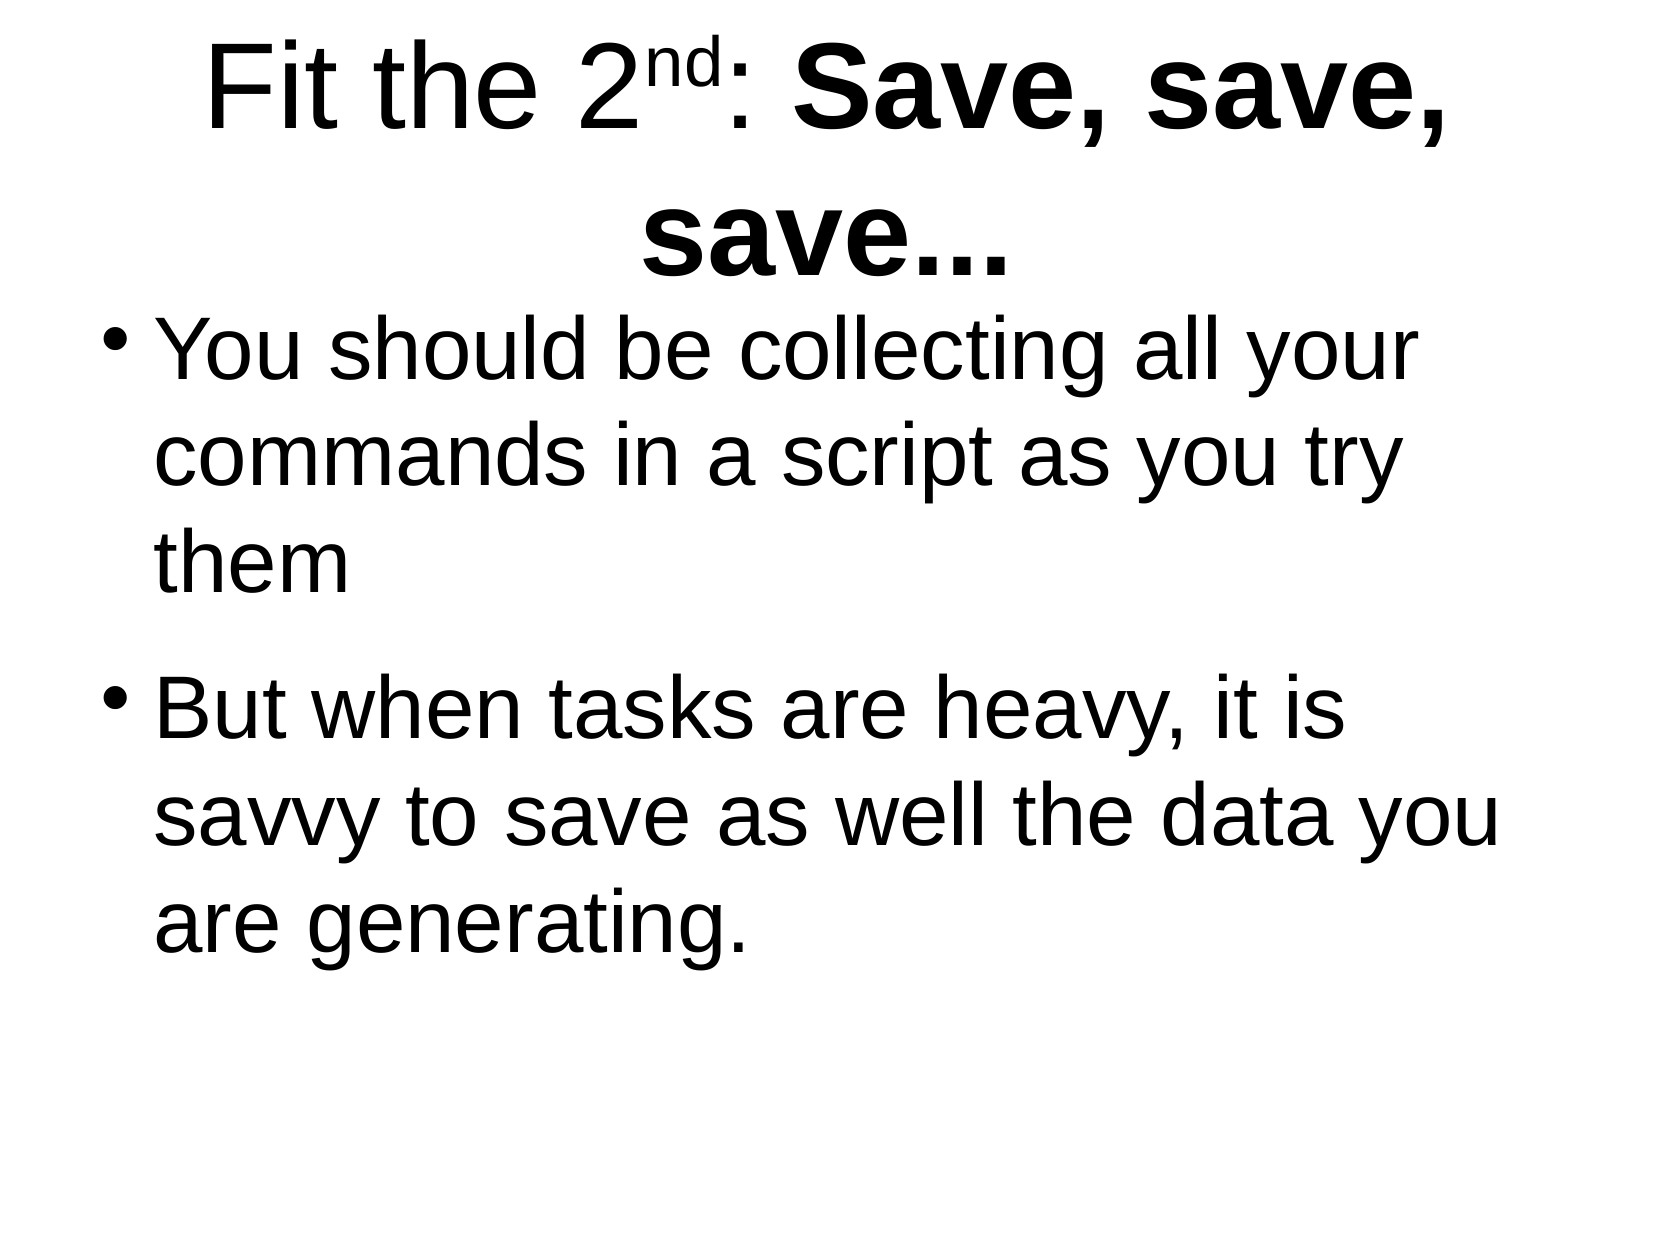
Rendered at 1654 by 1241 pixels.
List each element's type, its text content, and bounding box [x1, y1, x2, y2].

text_box You should be collecting all your commands in a script as you try them But when tasks are heavy, it is savvy to save as well the data you are generating. [82, 290, 1571, 1010]
text_box Fit the 2nd: Save, save, save... [82, 13, 1571, 290]
